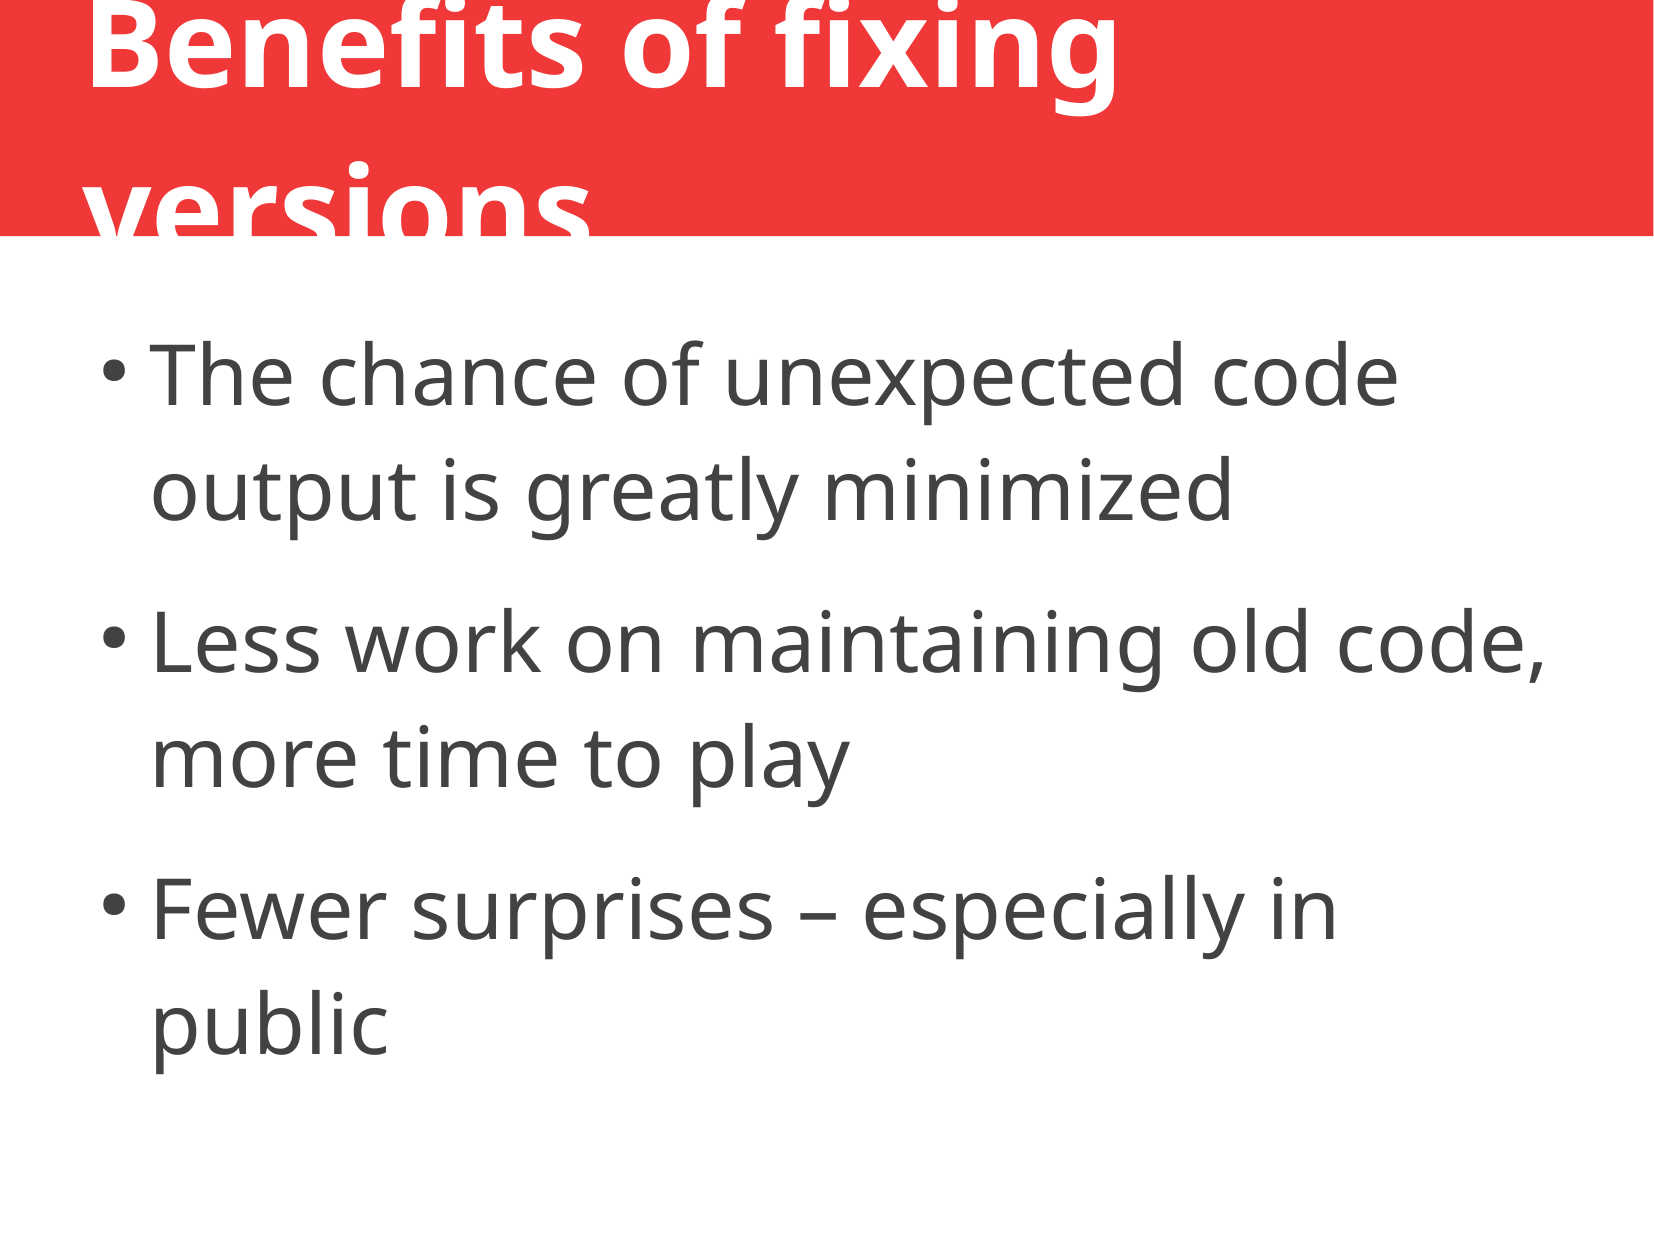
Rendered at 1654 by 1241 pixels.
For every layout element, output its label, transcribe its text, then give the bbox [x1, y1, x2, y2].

list The chance of unexpected code output is greatly minimized Less work on maintaining old code, more time to play Fewer surprises – especially in public [82, 314, 1563, 1080]
title Benefits of fixing versions [82, 19, 1571, 227]
